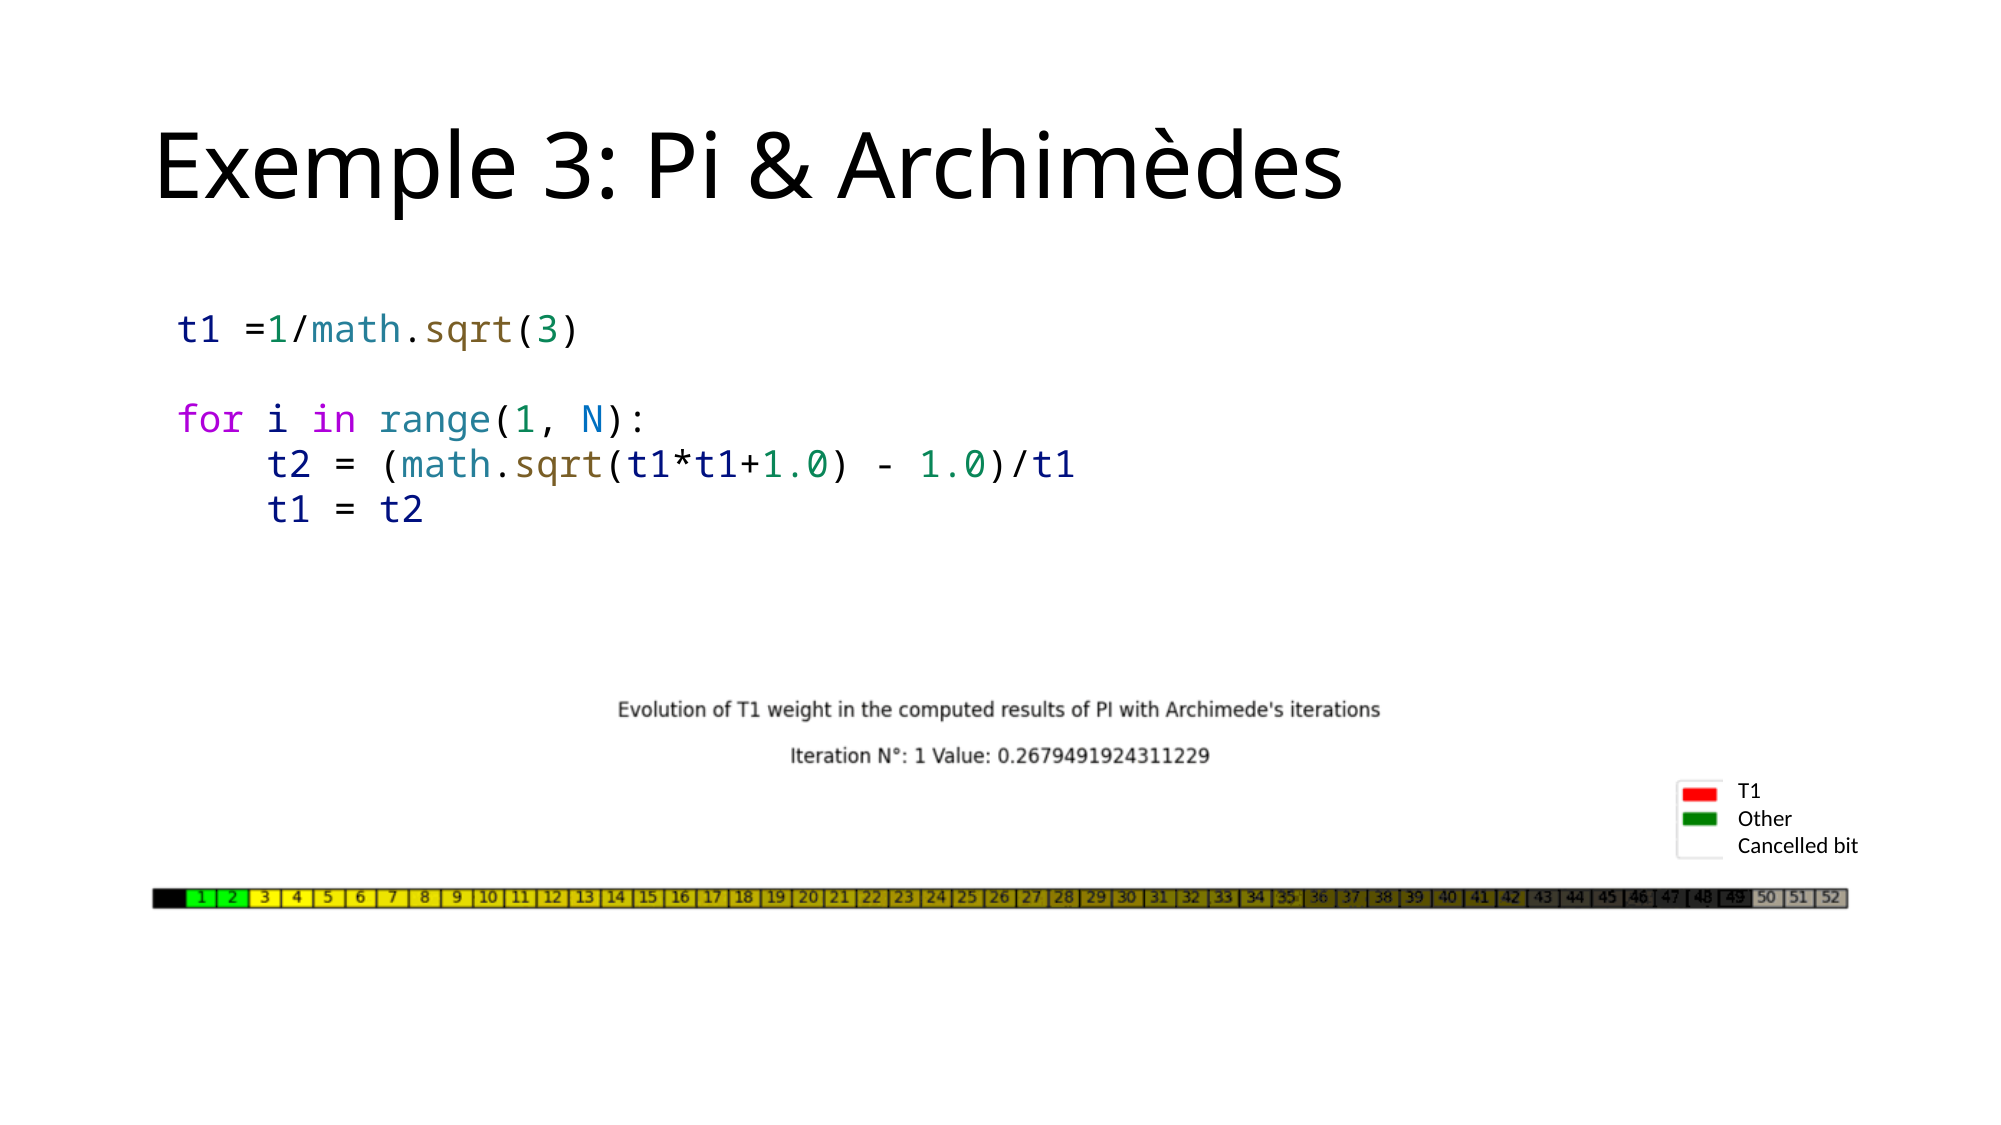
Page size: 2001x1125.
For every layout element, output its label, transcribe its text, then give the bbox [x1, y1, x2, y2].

title Exemple 3: Pi & Archimèdes [137, 59, 1863, 278]
text_box t1 =1/math.sqrt(3) for i in range(1, N): t2 = (math.sqrt(t1*t1+1.0) - 1.0)/t1 t1 = t2 [161, 297, 1162, 540]
picture [137, 694, 1863, 1040]
text_box T1 Other Cancelled bit [1723, 768, 1875, 867]
